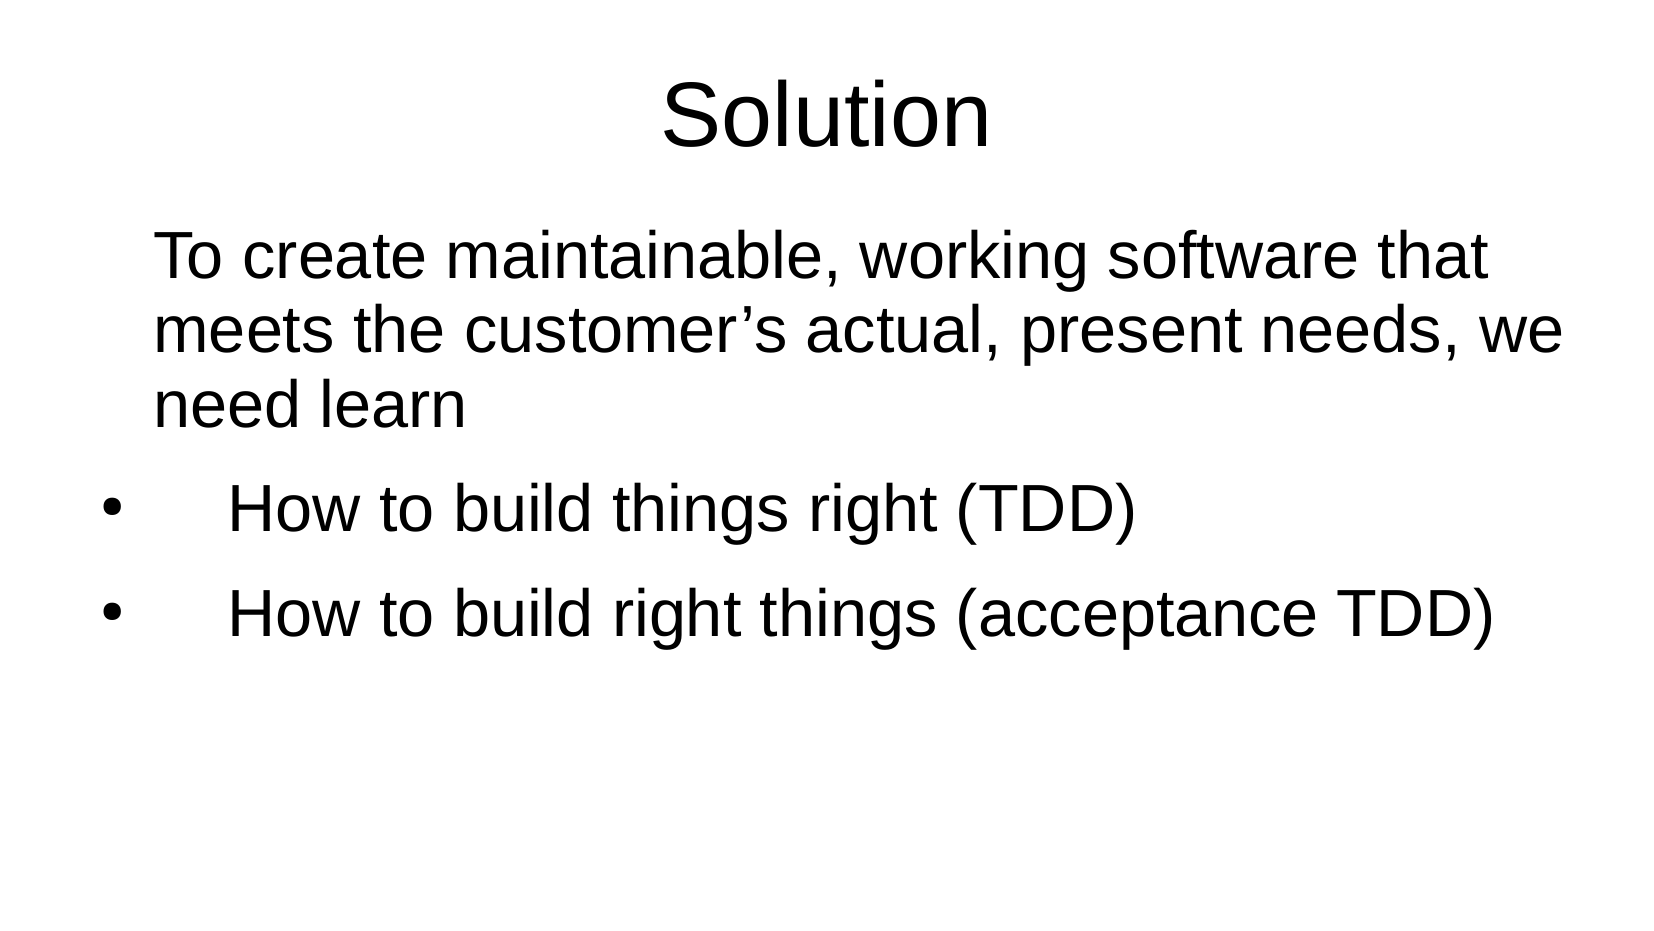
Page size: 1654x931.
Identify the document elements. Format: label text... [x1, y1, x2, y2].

title Solution [82, 37, 1571, 193]
list To create maintainable, working software that meets the customer’s actual, present needs, we need learn How to build things right (TDD) How to build right things (acceptance TDD) [82, 217, 1571, 758]
